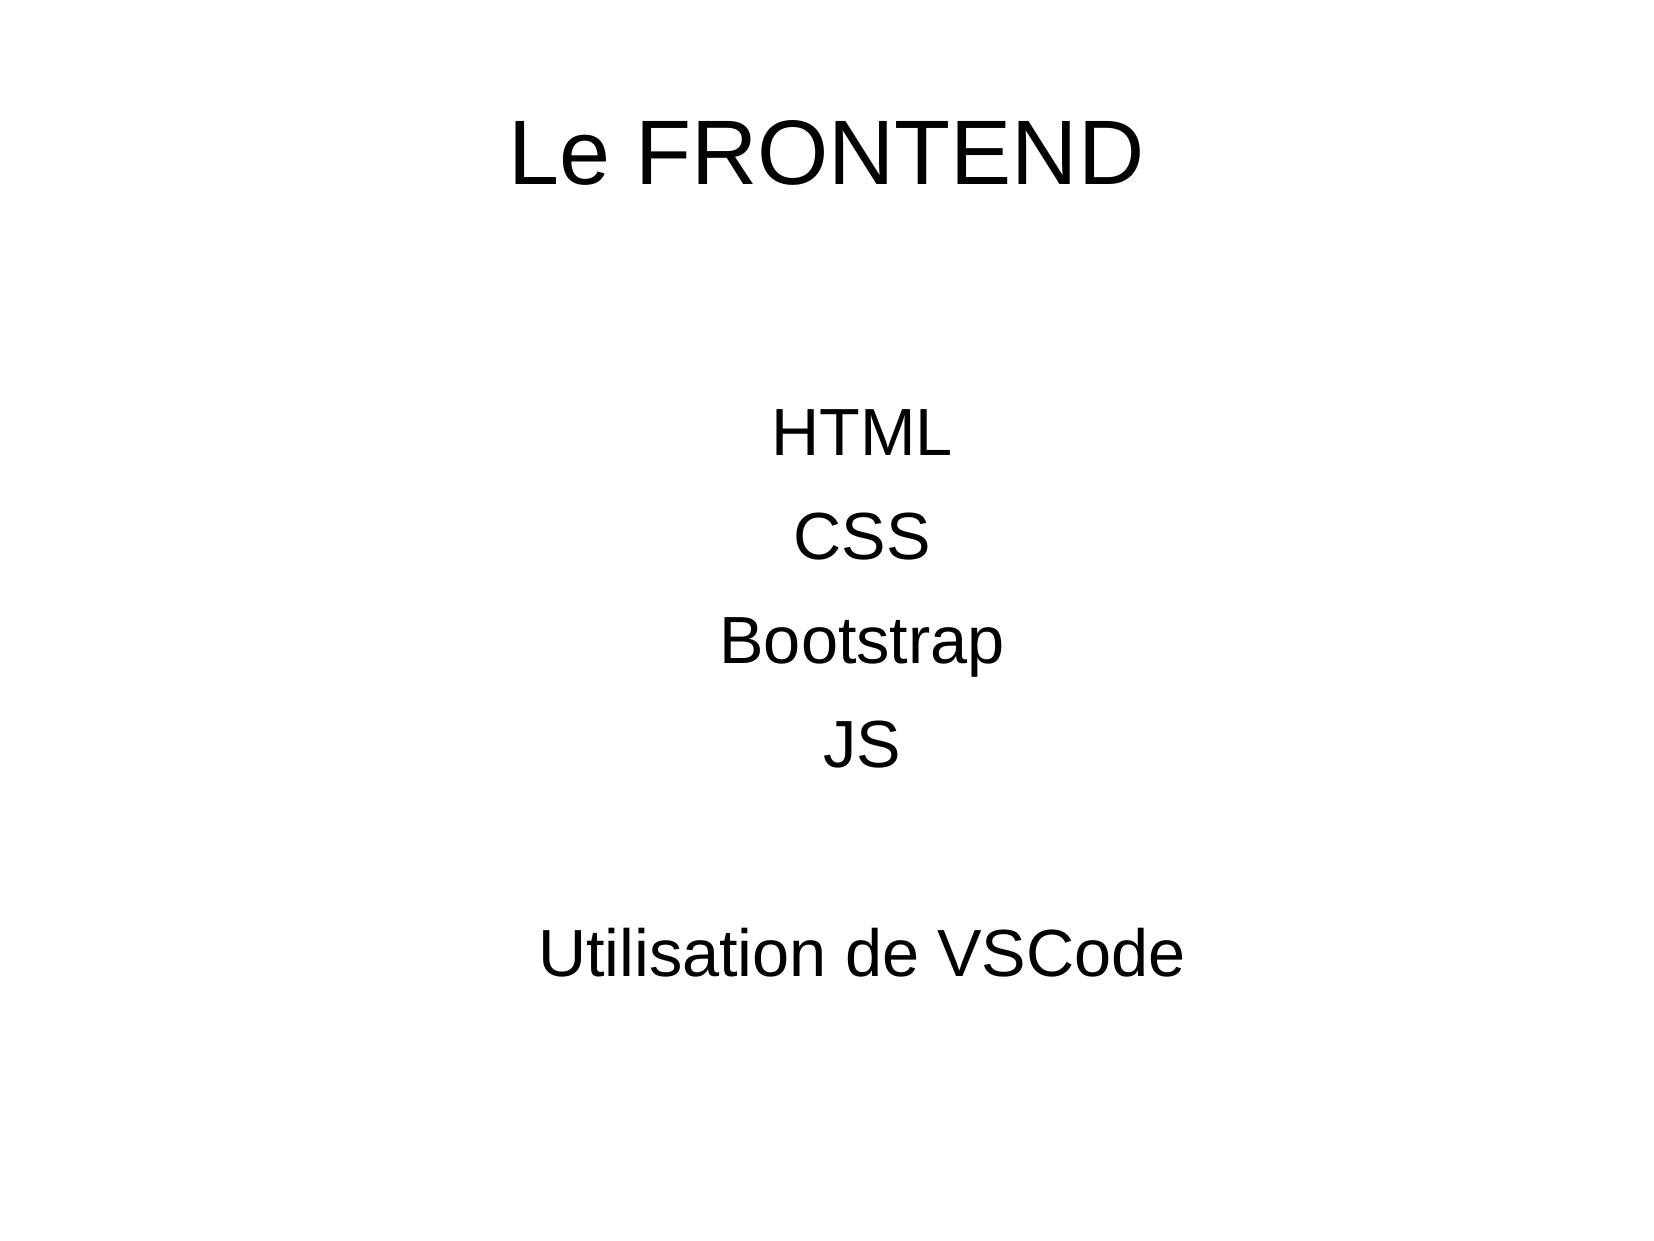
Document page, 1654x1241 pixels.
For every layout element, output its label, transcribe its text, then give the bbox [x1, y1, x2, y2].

list HTML CSS Bootstrap JS Utilisation de VSCode [82, 290, 1571, 1109]
title Le FRONTEND [82, 49, 1571, 257]
